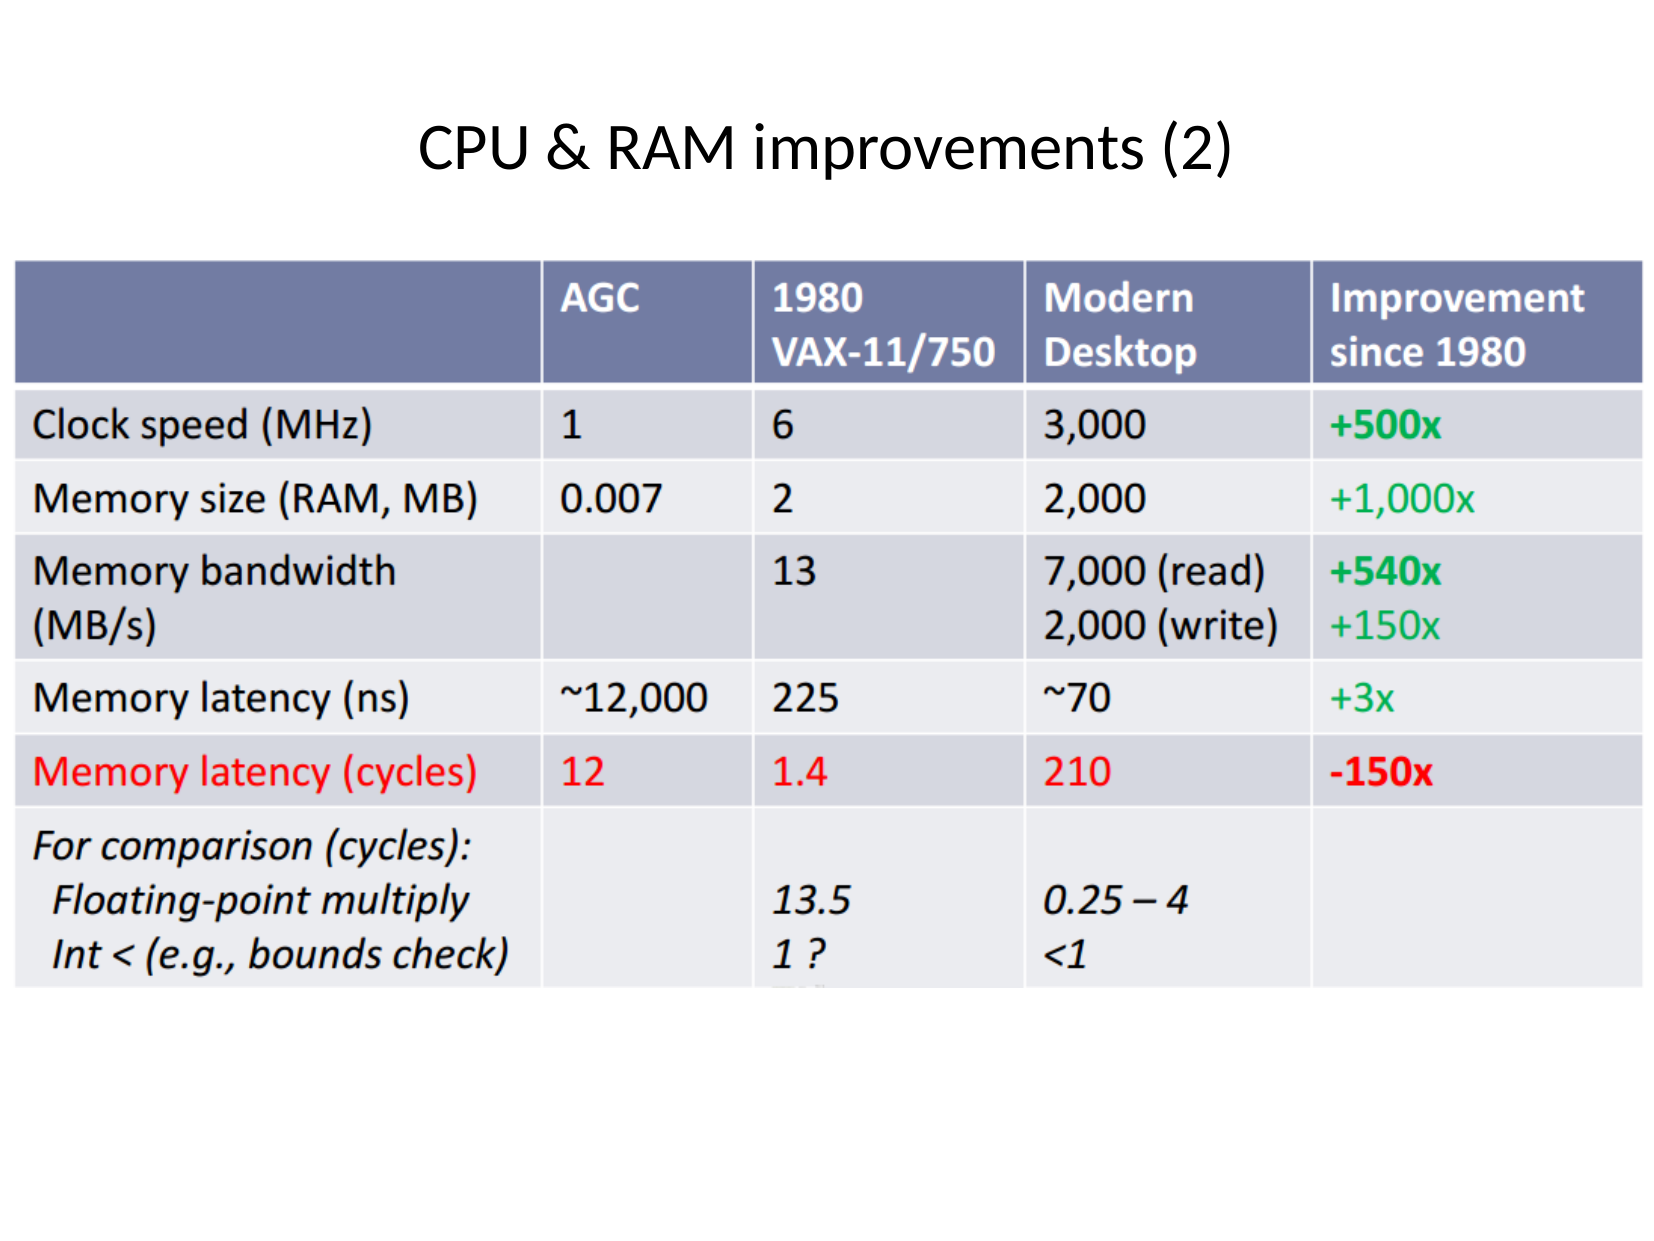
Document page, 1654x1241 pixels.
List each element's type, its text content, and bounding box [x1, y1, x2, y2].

picture [2, 253, 1654, 989]
title CPU & RAM improvements (2) [82, 49, 1571, 253]
